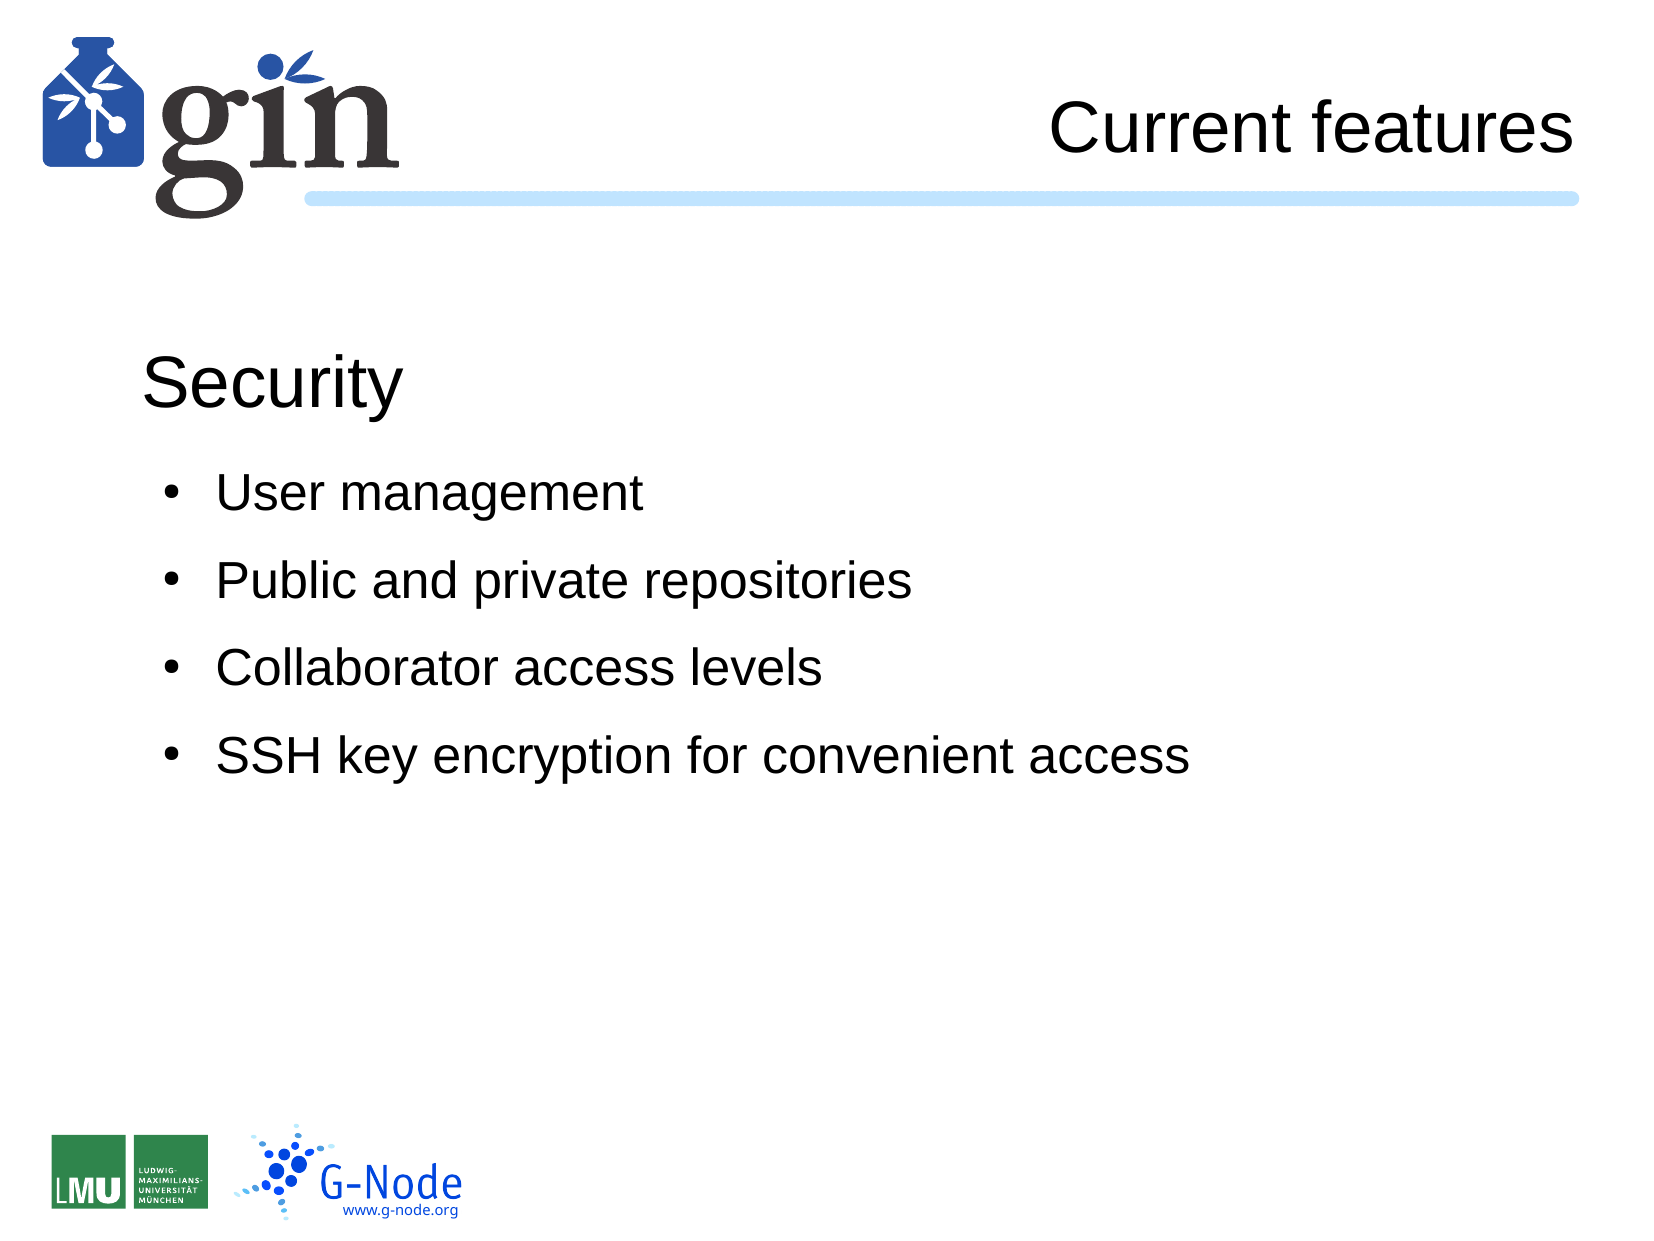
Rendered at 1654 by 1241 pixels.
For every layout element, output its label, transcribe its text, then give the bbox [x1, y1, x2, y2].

text_box Current features [87, 30, 1576, 226]
list Security [141, 341, 1630, 429]
picture [33, 30, 409, 224]
list User management Public and private repositories Collaborator access levels SSH key encryption for convenient access [144, 463, 1486, 710]
